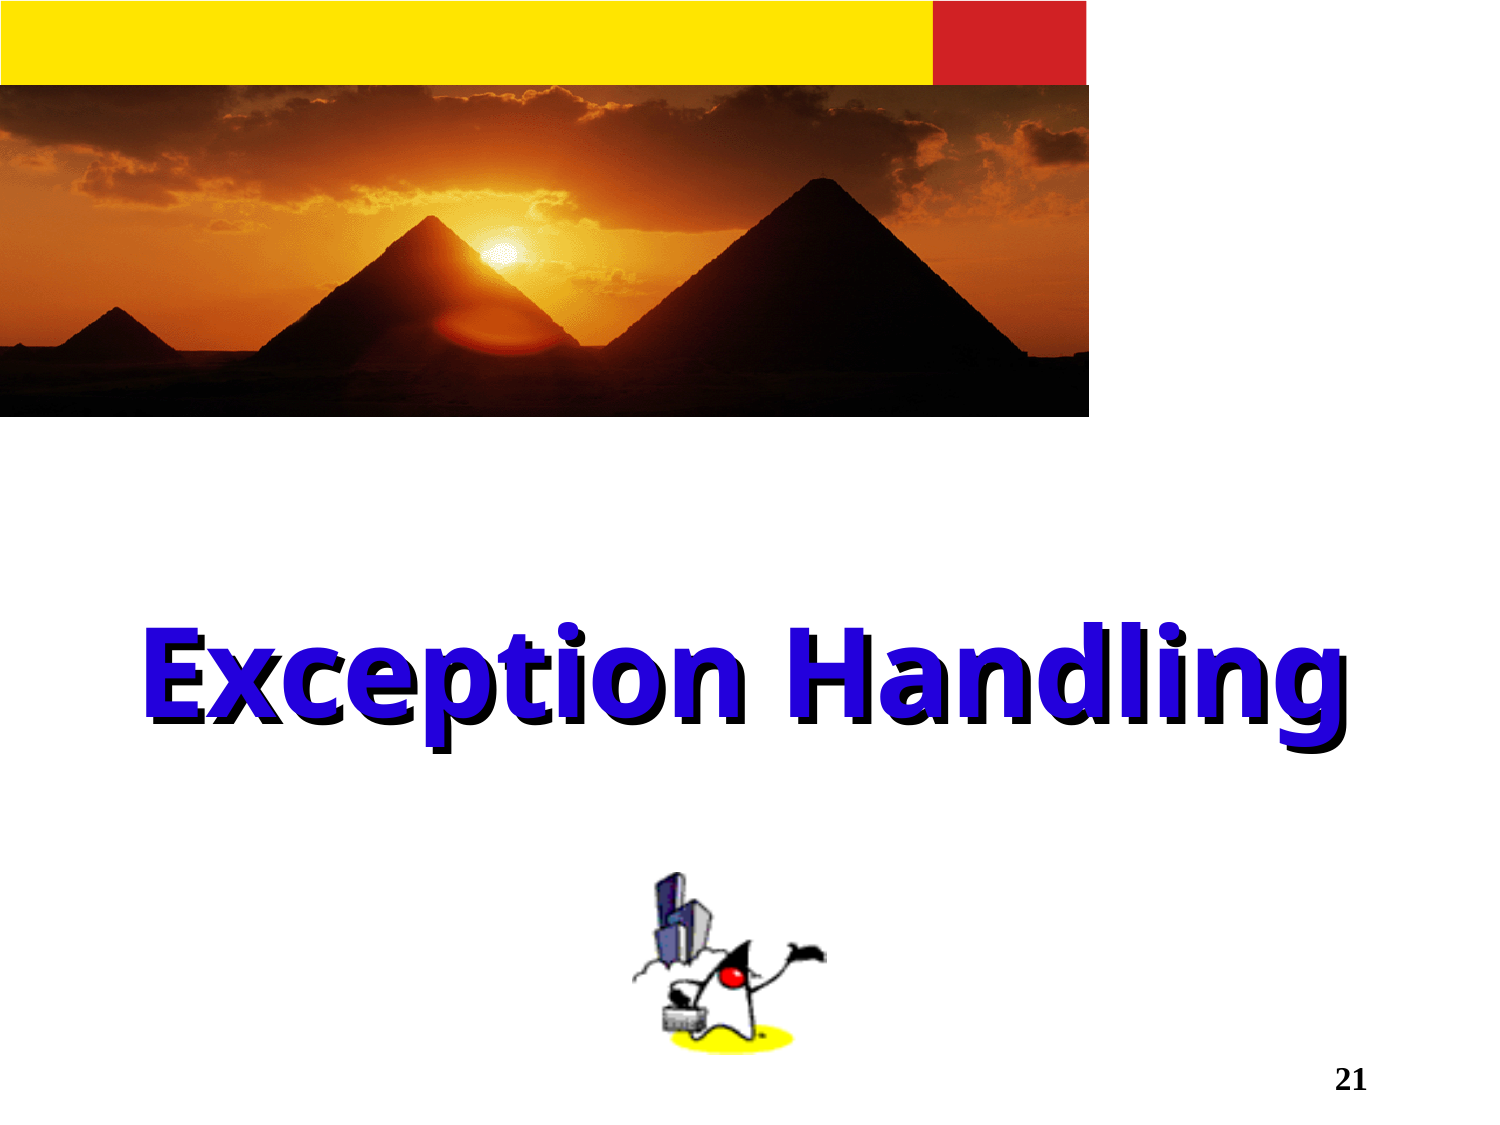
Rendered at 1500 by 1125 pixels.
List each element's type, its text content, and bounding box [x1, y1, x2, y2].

picture [0, 85, 1089, 417]
picture [632, 872, 827, 1055]
text_box Exception Handling [120, 582, 1366, 942]
